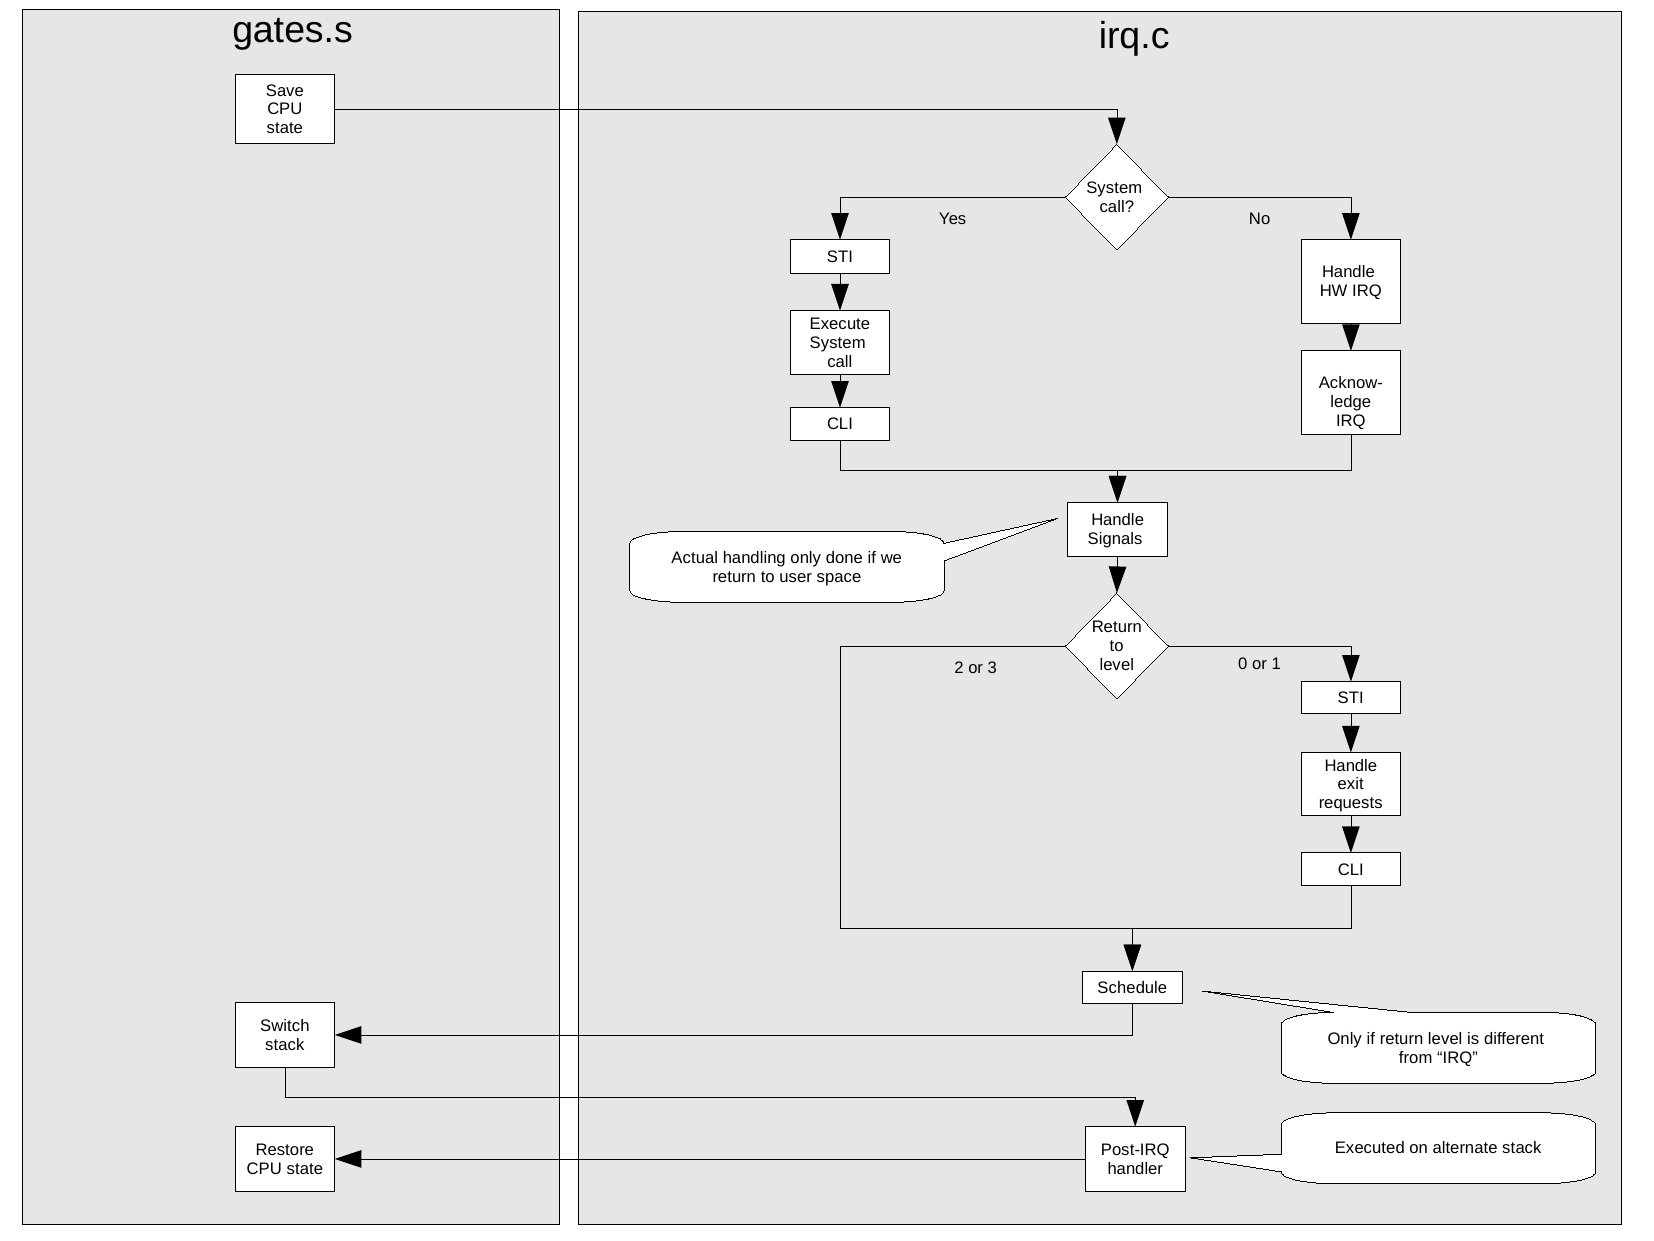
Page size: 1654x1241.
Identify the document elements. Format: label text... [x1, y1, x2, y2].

text_box Handle HW IRQ [1301, 239, 1401, 324]
text_box Post-IRQ handler [1085, 1126, 1186, 1192]
text_box [578, 11, 1622, 1225]
text_box Switch stack [235, 1002, 335, 1068]
text_box 2 or 3 [939, 650, 1026, 685]
text_box Handle Signals [1067, 502, 1168, 557]
text_box [841, 198, 1351, 470]
text_box Return to level [1065, 593, 1169, 699]
text_box gates.s [47, 1, 538, 59]
text_box Save CPU state [235, 74, 335, 144]
text_box CLI [790, 407, 890, 441]
text_box STI [1301, 681, 1401, 714]
text_box Executed on alternate stack [1190, 1112, 1596, 1184]
text_box [22, 9, 560, 1225]
text_box [286, 1036, 560, 1097]
text_box Execute System call [790, 310, 890, 375]
text_box [578, 1098, 1135, 1159]
text_box Handle exit requests [1301, 752, 1401, 816]
text_box Schedule [1082, 971, 1183, 1004]
text_box System call? [1065, 144, 1169, 250]
text_box STI [790, 239, 890, 274]
text_box [841, 647, 1351, 928]
text_box CLI [1301, 852, 1401, 886]
text_box [578, 110, 1132, 1035]
text_box Actual handling only done if we return to user space [629, 518, 1058, 603]
text_box Acknow- ledge IRQ [1301, 350, 1401, 435]
text_box irq.c [779, 7, 1489, 65]
text_box Restore CPU state [235, 1126, 335, 1192]
text_box Only if return level is different from “IRQ” [1202, 991, 1596, 1084]
